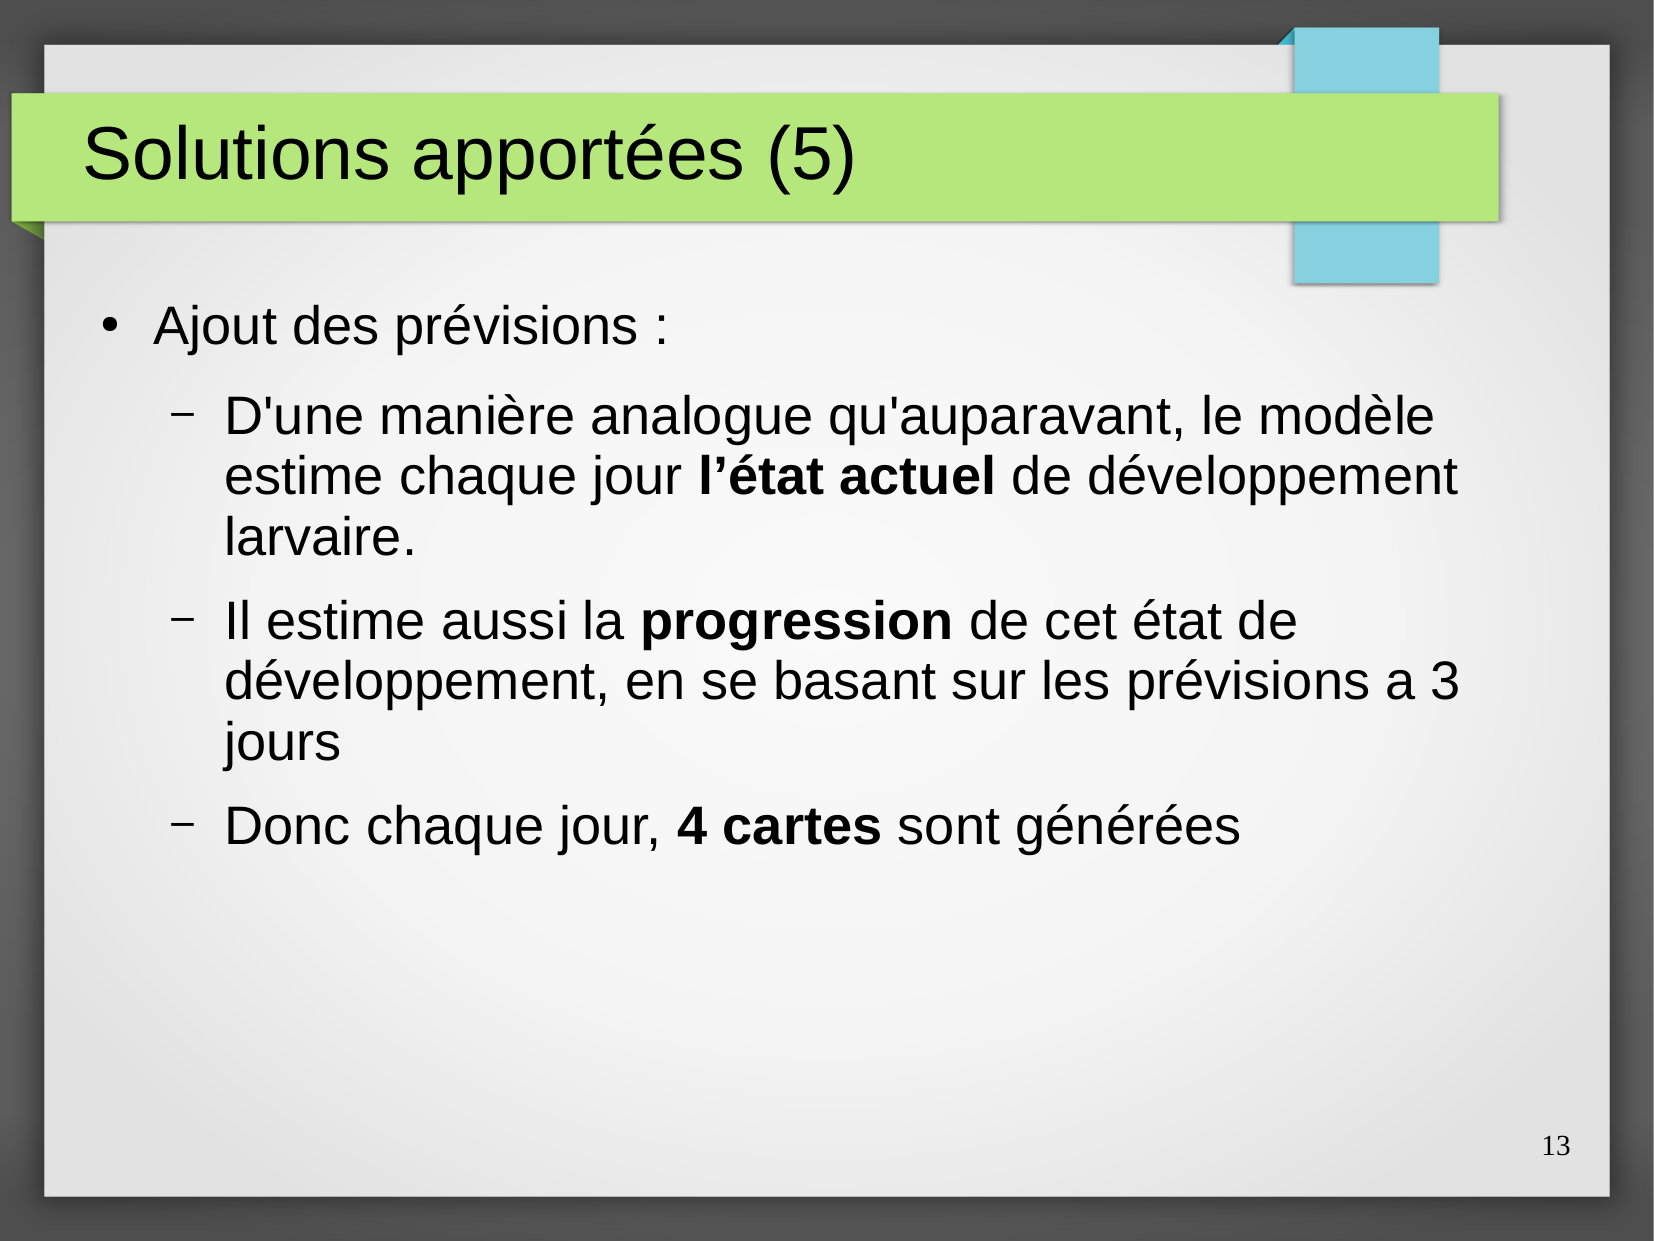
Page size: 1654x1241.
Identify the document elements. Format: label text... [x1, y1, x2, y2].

title Solutions apportées (5) [82, 94, 1264, 213]
list Ajout des prévisions : D'une manière analogue qu'auparavant, le modèle estime chaque jour l’état actuel de développement larvaire. Il estime aussi la progression de cet état de développement, en se basant sur les prévisions a 3 jours Donc chaque jour, 4 cartes sont générées [82, 295, 1571, 1015]
picture [0, 0, 1654, 1241]
